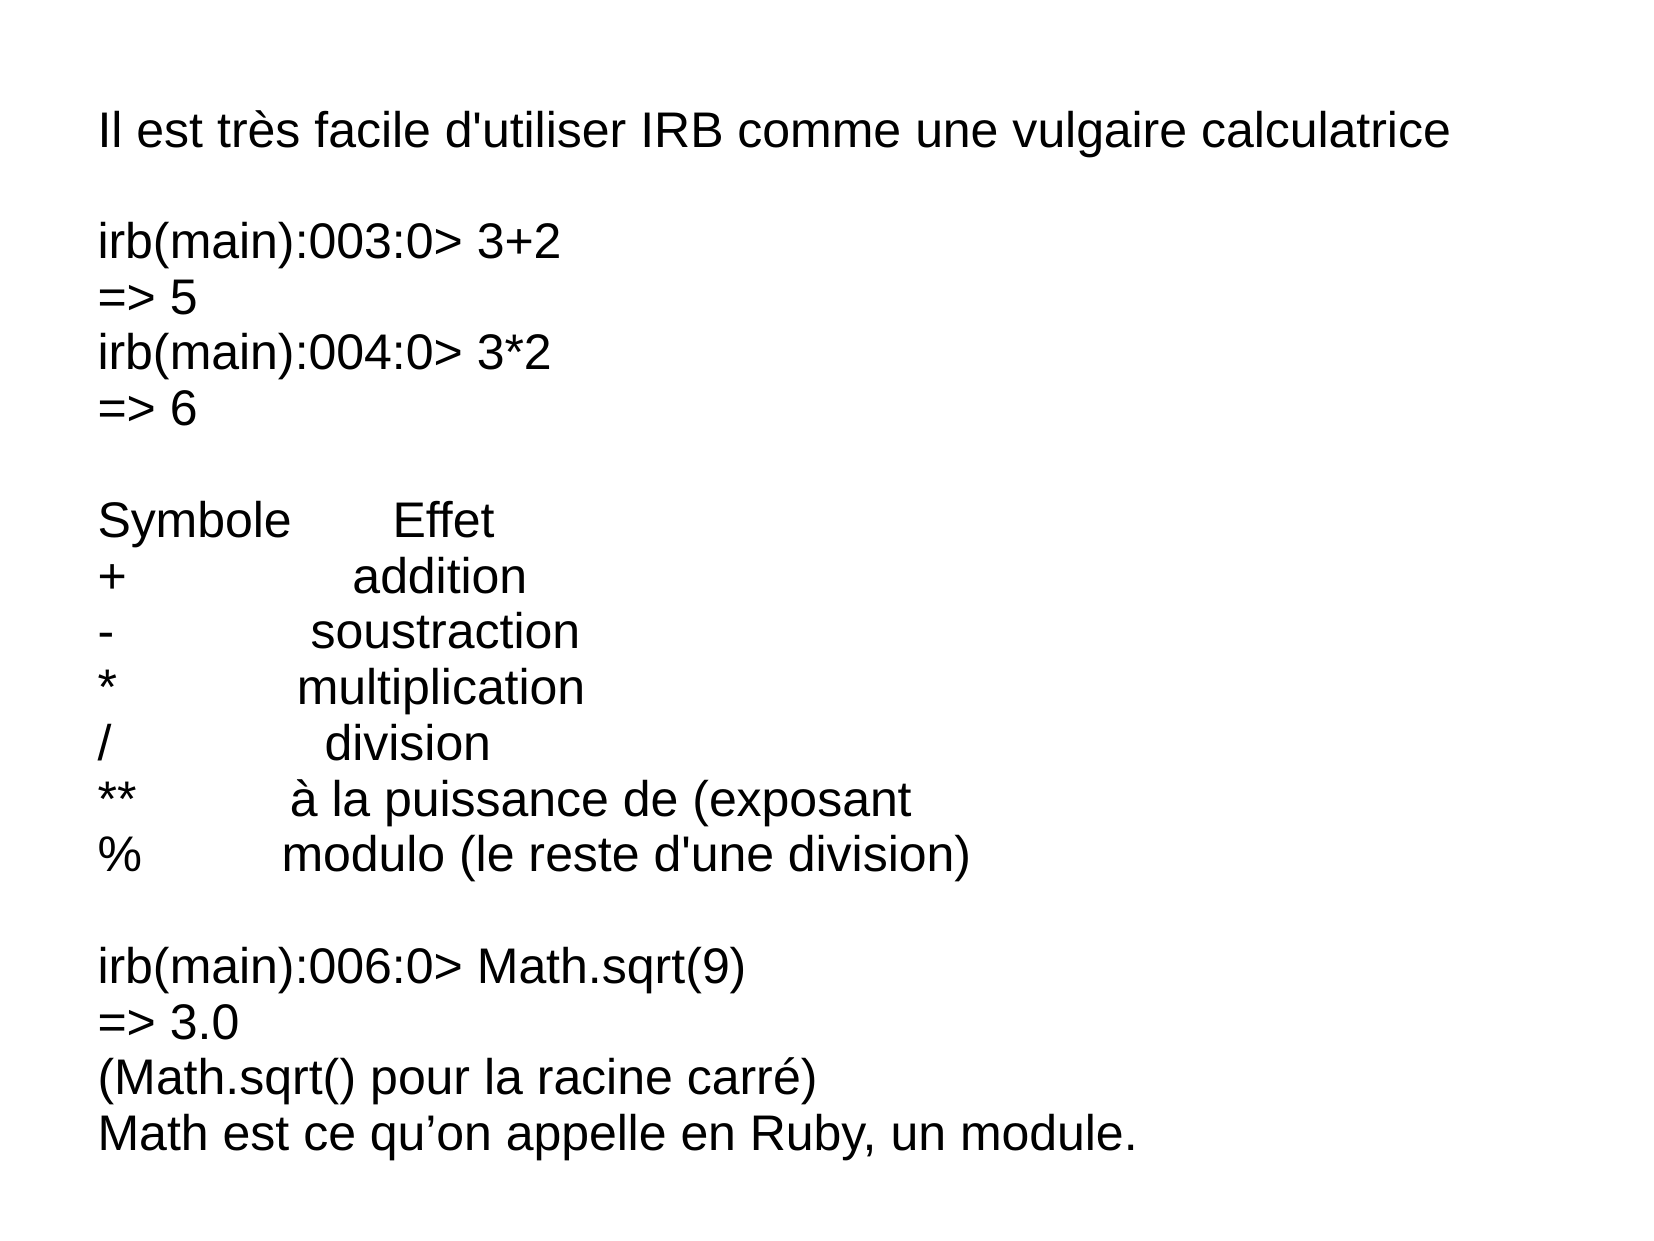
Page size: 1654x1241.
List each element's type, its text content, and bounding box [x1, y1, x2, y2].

text_box Il est très facile d'utiliser IRB comme une vulgaire calculatrice irb(main):003:0> 3+2 => 5 irb(main):004:0> 3*2 => 6 Symbole Effet + addition - soustraction * multiplication / division ** à la puissance de (exposant % modulo (le reste d'une division) irb(main):006:0> Math.sqrt(9) => 3.0 (Math.sqrt() pour la racine carré) Math est ce qu’on appelle en Ruby, un module. [82, 94, 1468, 1225]
